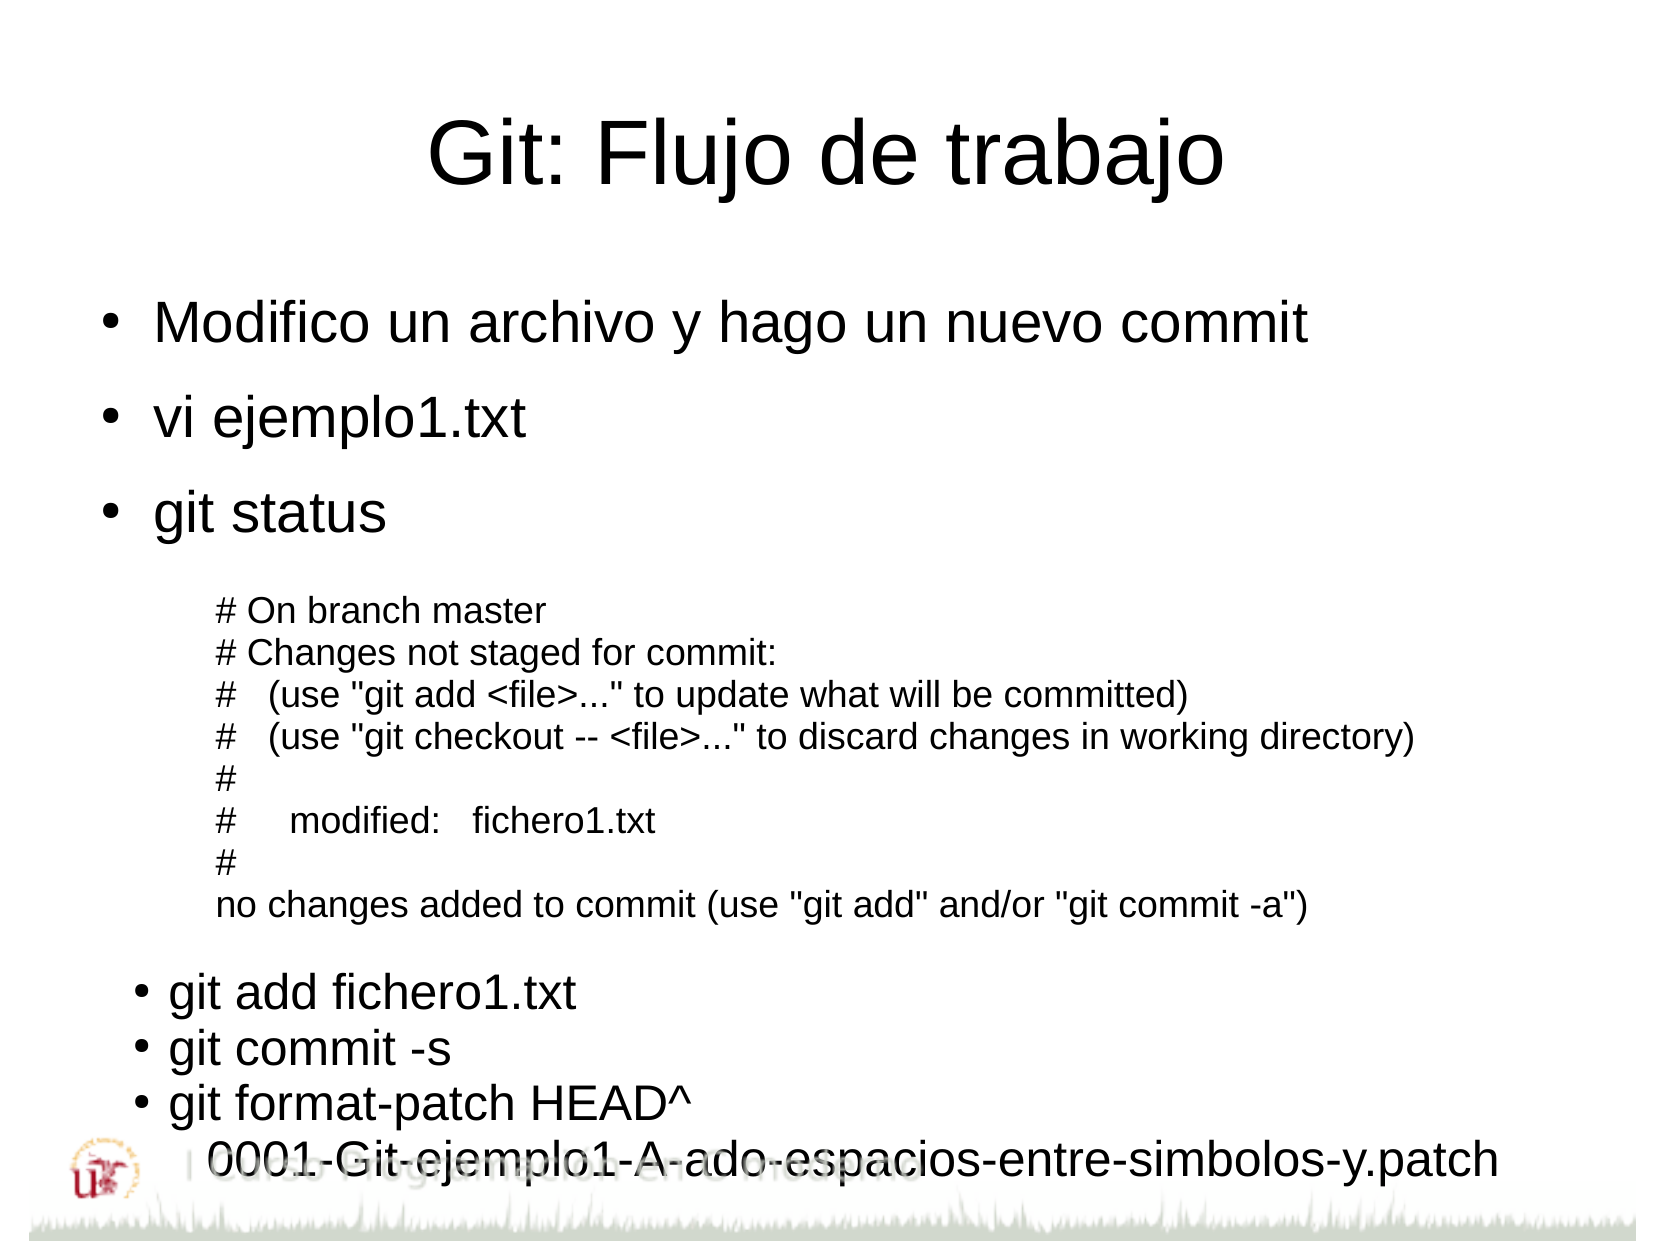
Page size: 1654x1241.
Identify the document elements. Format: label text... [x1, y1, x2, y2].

picture [29, 1133, 1636, 1241]
text_box git add fichero1.txt git commit -s git format-patch HEAD^ 0001-Git-ejemplo1-A-ado-espacios-entre-simbolos-y.patch [118, 956, 1517, 1133]
title Git: Flujo de trabajo [82, 49, 1571, 257]
text_box # On branch master # Changes not staged for commit: # (use "git add <file>..." to update what will be committed) # (use "git checkout -- <file>..." to discard changes in working directory) # # modified: fichero1.txt # no changes added to commit (use "git add" and/or "git commit -a") [200, 582, 1430, 934]
list Modifico un archivo y hago un nuevo commit vi ejemplo1.txt git status [82, 290, 1538, 1010]
